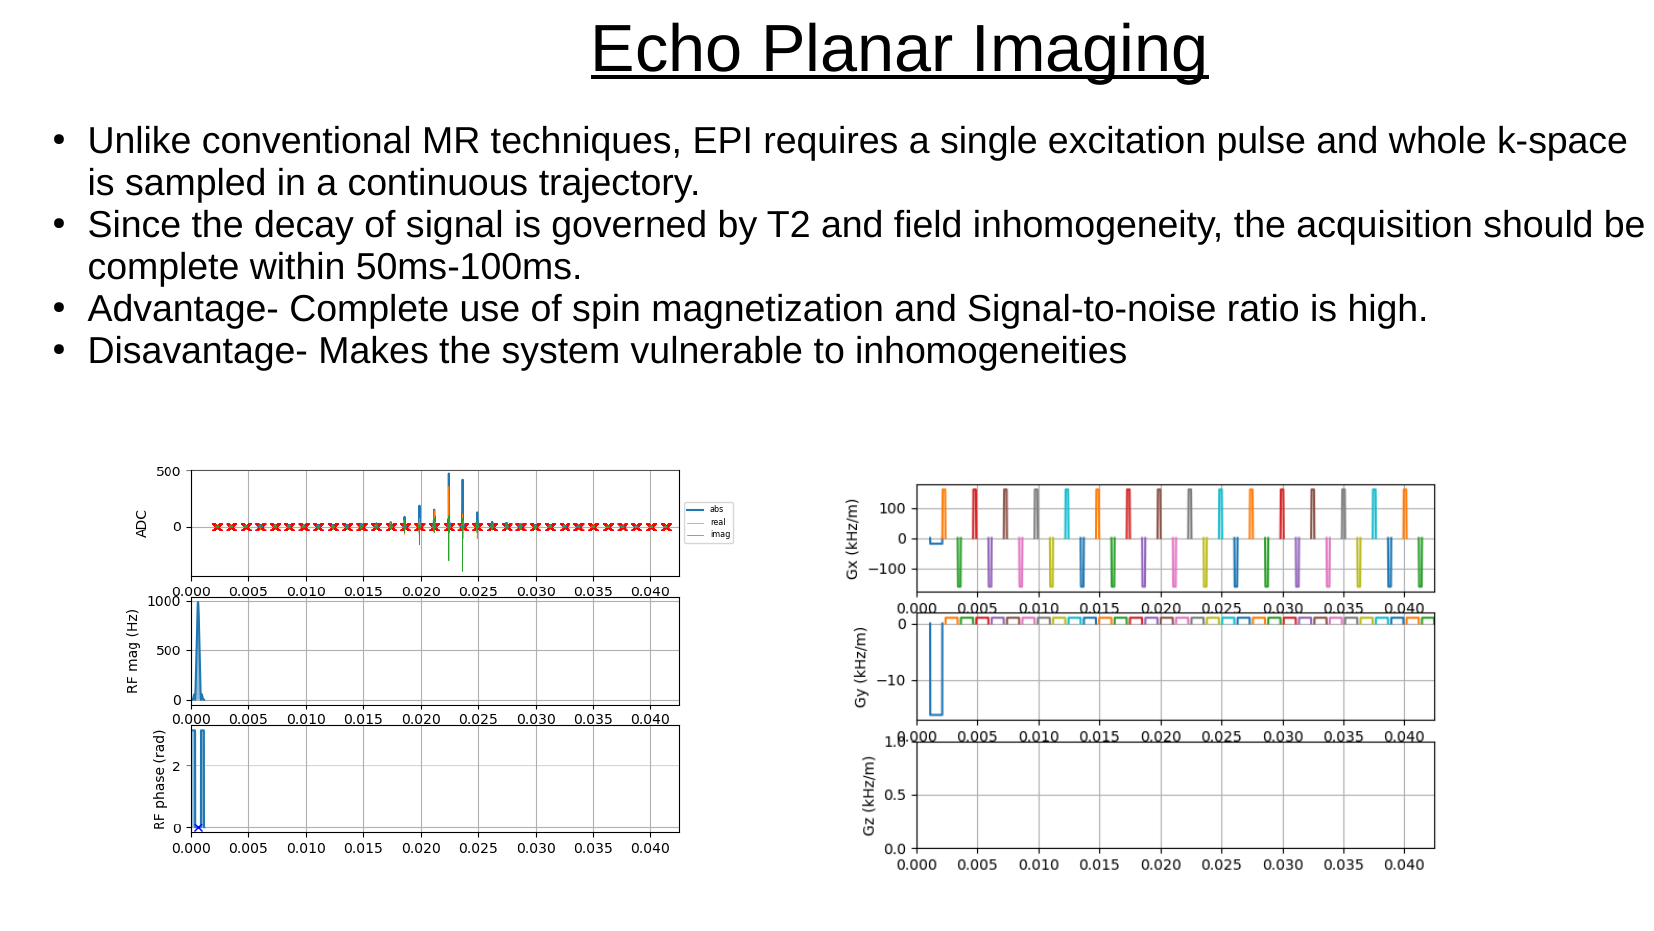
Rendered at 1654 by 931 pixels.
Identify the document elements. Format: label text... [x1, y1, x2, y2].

picture [825, 438, 1501, 901]
text_box Echo Planar Imaging [450, 3, 1351, 112]
text_box Unlike conventional MR techniques, EPI requires a single excitation pulse and whole k-space is sampled in a continuous trajectory. Since the decay of signal is governed by T2 and field inhomogeneity, the acquisition should be complete within 50ms-100ms. Advantage- Complete use of spin magnetization and Signal-to-noise ratio is high. Disavantage- Makes the system vulnerable to inhomogeneities [37, 112, 1654, 506]
picture [112, 450, 741, 884]
